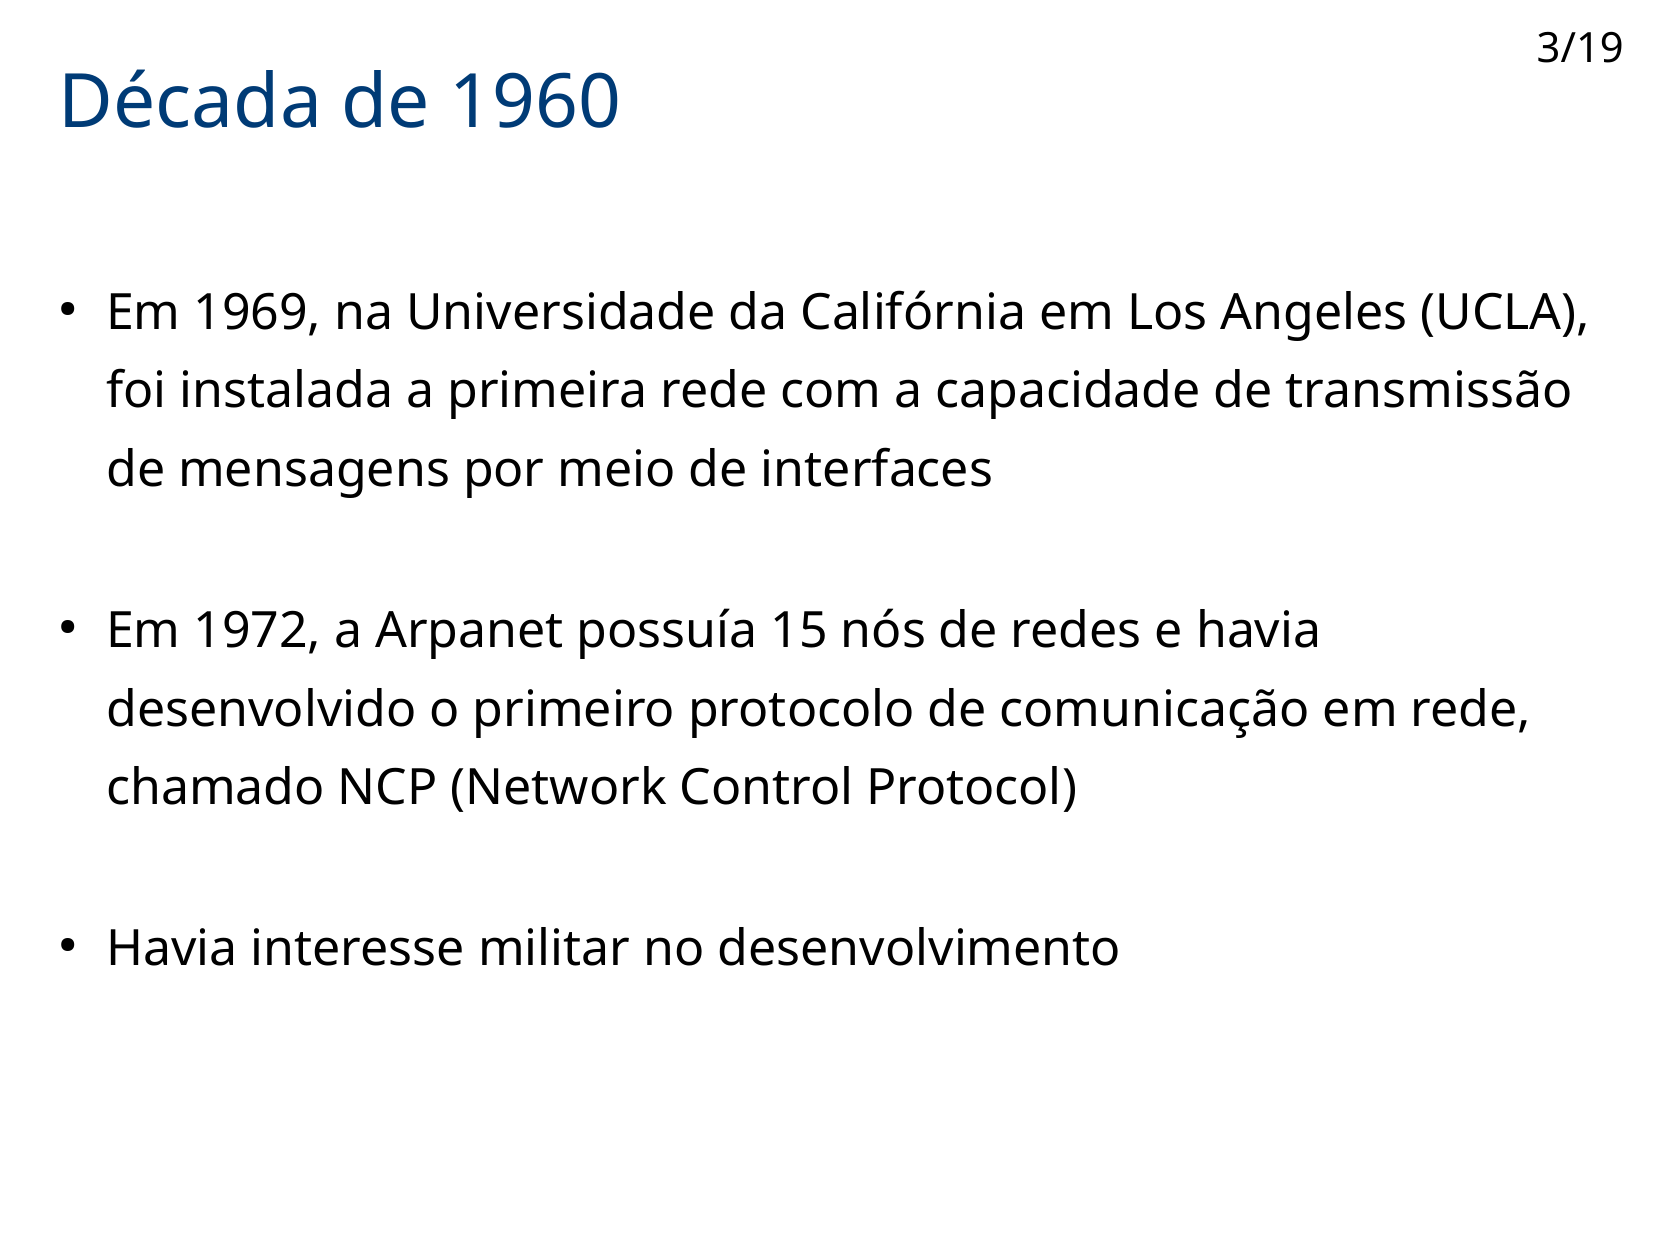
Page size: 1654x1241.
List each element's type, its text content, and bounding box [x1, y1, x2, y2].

title Década de 1960 [59, 47, 1625, 166]
list Em 1969, na Universidade da Califórnia em Los Angeles (UCLA), foi instalada a primeira rede com a capacidade de transmissão de mensagens por meio de interfaces Em 1972, a Arpanet possuía 15 nós de redes e havia desenvolvido o primeiro protocolo de comunicação em rede, chamado NCP (Network Control Protocol) Havia interesse militar no desenvolvimento [59, 265, 1625, 1211]
